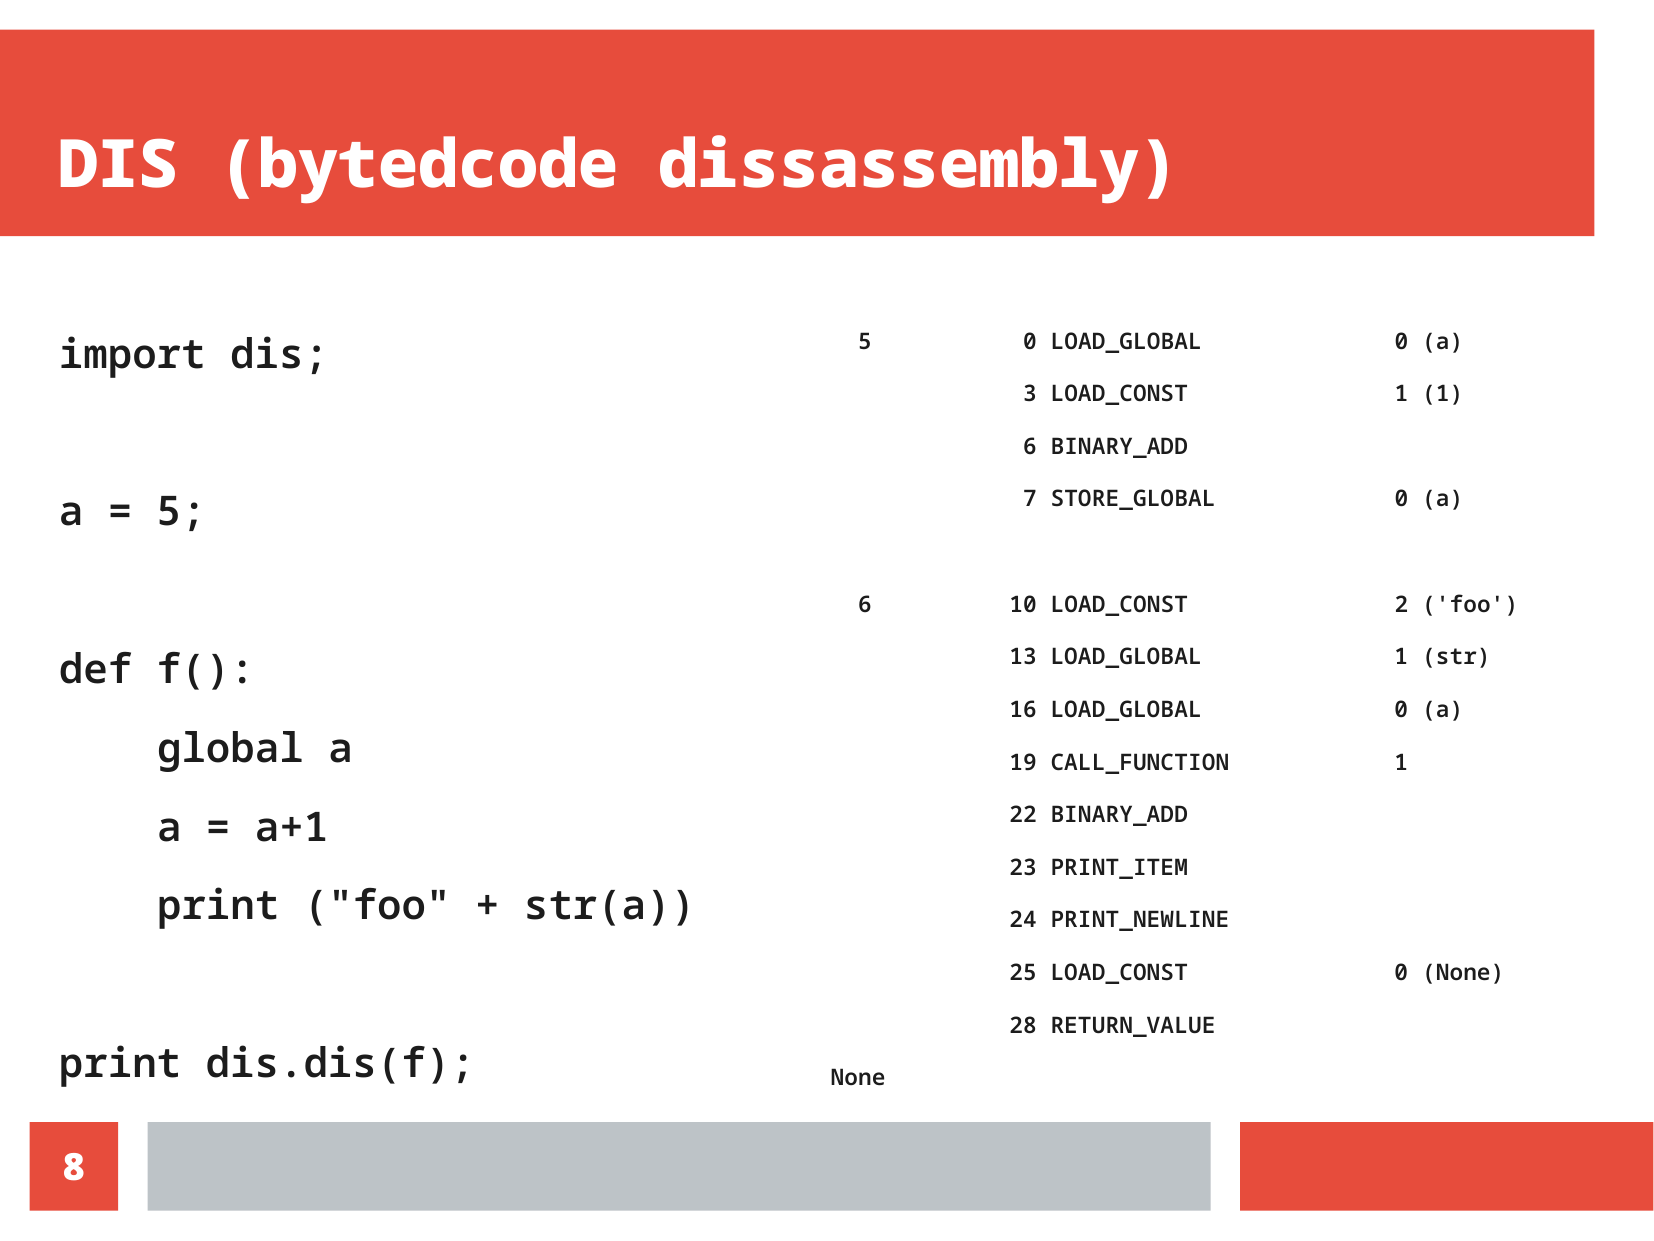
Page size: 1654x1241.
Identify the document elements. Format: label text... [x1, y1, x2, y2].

list 5 0 LOAD_GLOBAL 0 (a) 3 LOAD_CONST 1 (1) 6 BINARY_ADD 7 STORE_GLOBAL 0 (a) 6 10 LOAD_CONST 2 ('foo') 13 LOAD_GLOBAL 1 (str) 16 LOAD_GLOBAL 0 (a) 19 CALL_FUNCTION 1 22 BINARY_ADD 23 PRINT_ITEM 24 PRINT_NEWLINE 25 LOAD_CONST 0 (None) 28 RETURN_VALUE None [830, 324, 1566, 1093]
title DIS (bytedcode dissassembly) [59, 59, 1595, 207]
list import dis; a = 5; def f(): global a a = a+1 print ("foo" + str(a)) print dis.dis(f); [59, 324, 794, 1093]
